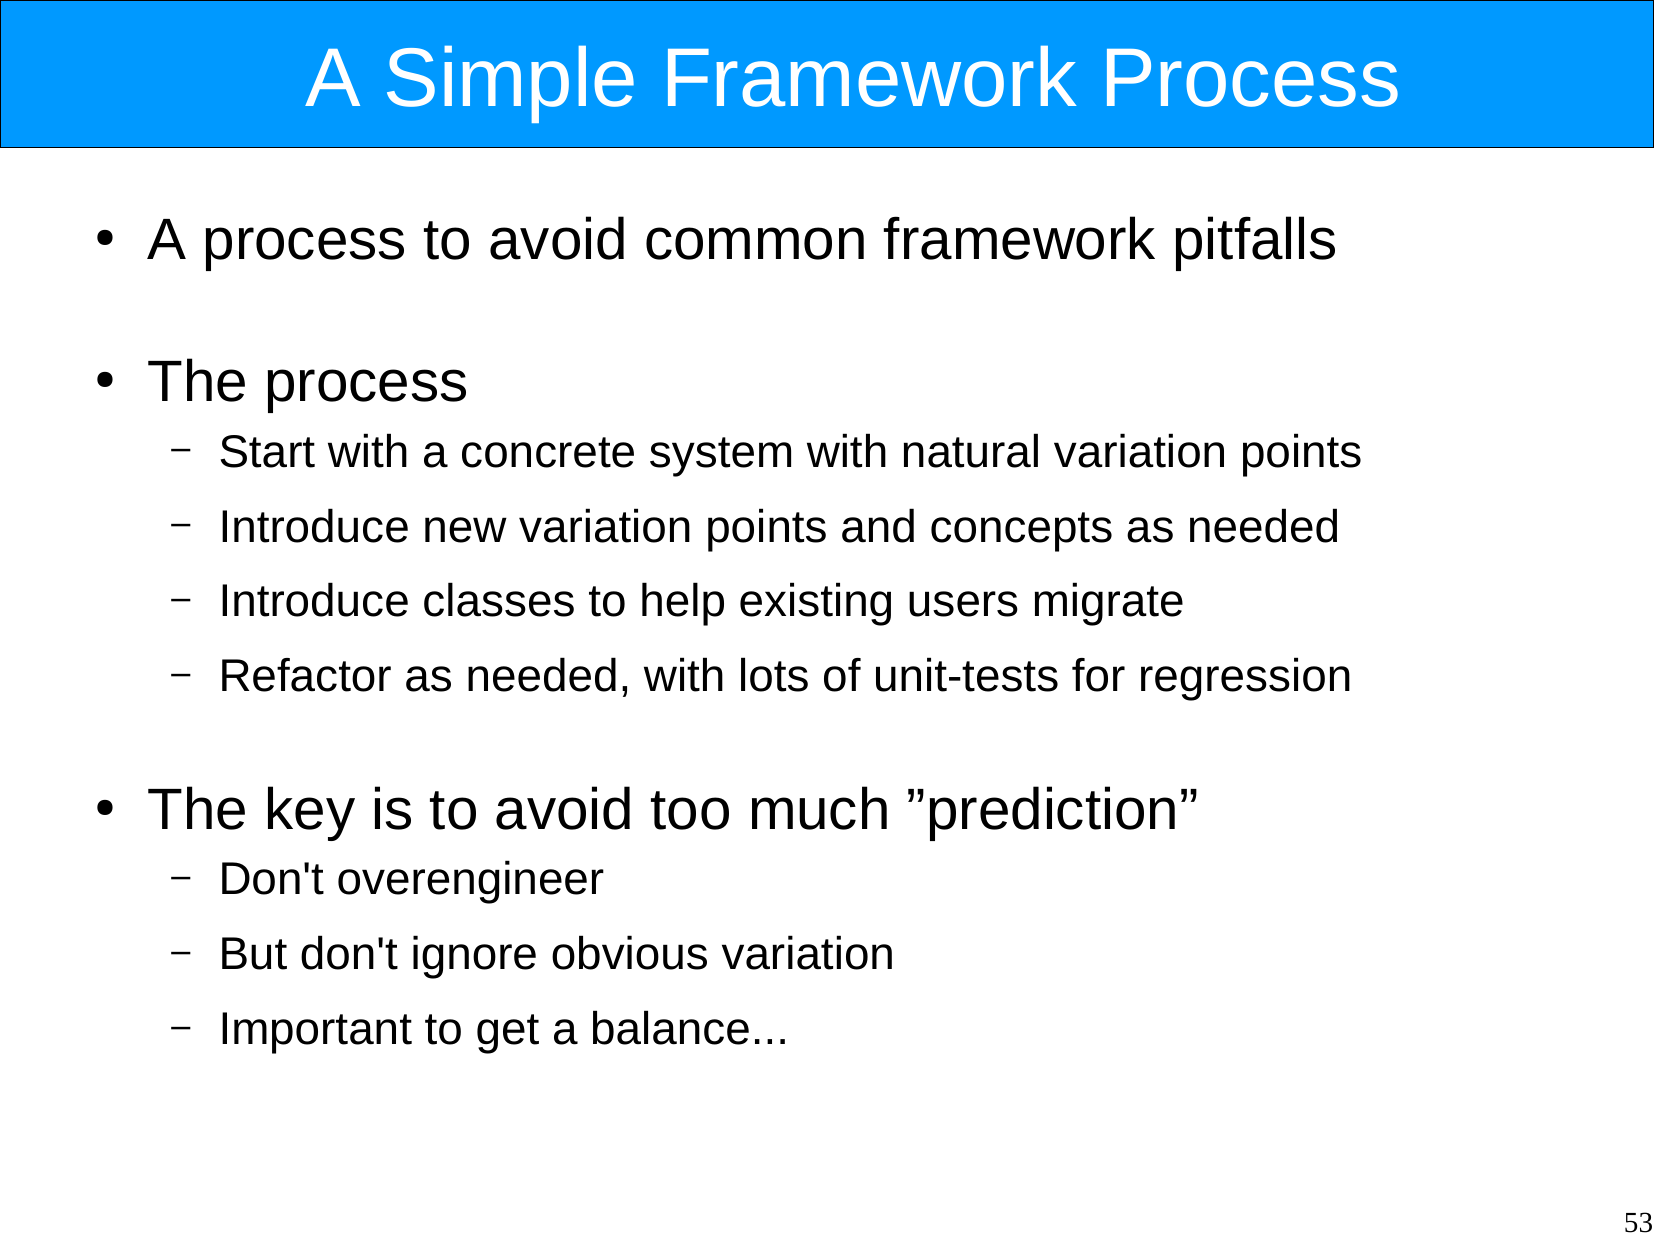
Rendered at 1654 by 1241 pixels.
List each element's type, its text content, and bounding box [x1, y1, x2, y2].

list A process to avoid common framework pitfalls The process Start with a concrete system with natural variation points Introduce new variation points and concepts as needed Introduce classes to help existing users migrate Refactor as needed, with lots of unit-tests for regression The key is to avoid too much ”prediction” Don't overengineer But don't ignore obvious variation Important to get a balance... [76, 206, 1565, 1152]
title A Simple Framework Process [82, 13, 1625, 142]
